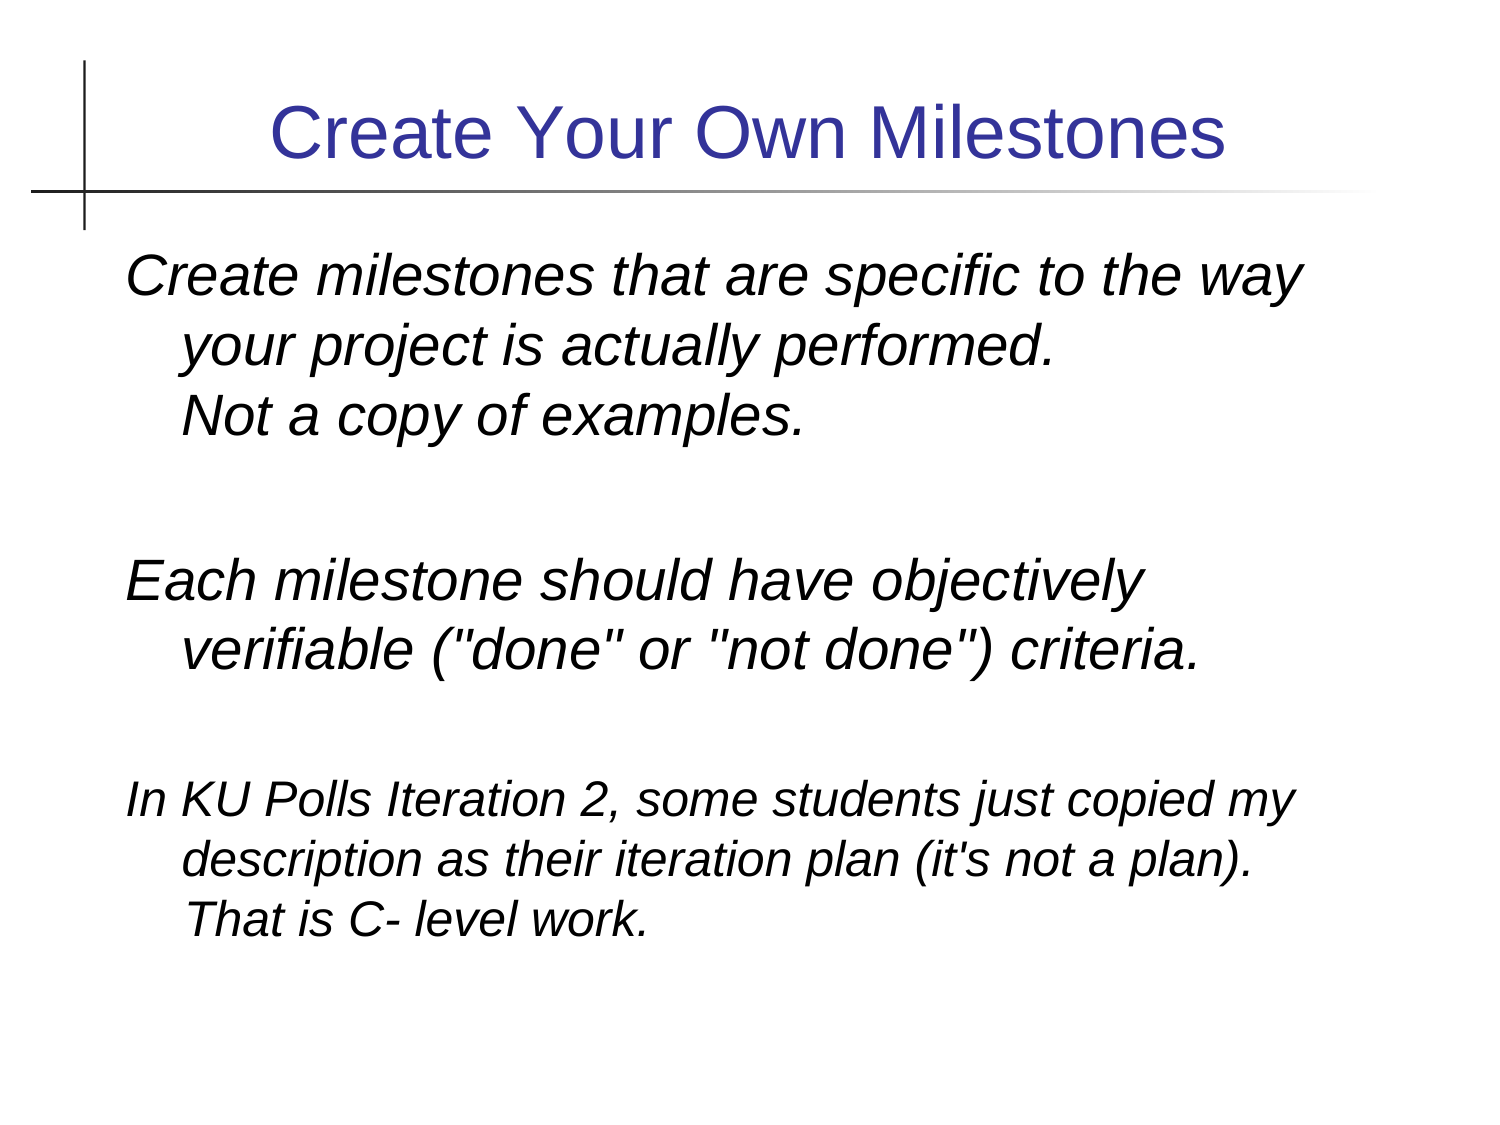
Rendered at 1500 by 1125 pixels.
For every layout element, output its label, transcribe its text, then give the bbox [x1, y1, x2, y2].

list Create milestones that are specific to the way your project is actually performed. Not a copy of examples. Each milestone should have objectively verifiable ("done" or "not done") criteria. In KU Polls Iteration 2, some students just copied my description as their iteration plan (it's not a plan). That is C- level work. [110, 229, 1408, 1081]
title Create Your Own Milestones [100, 42, 1397, 182]
